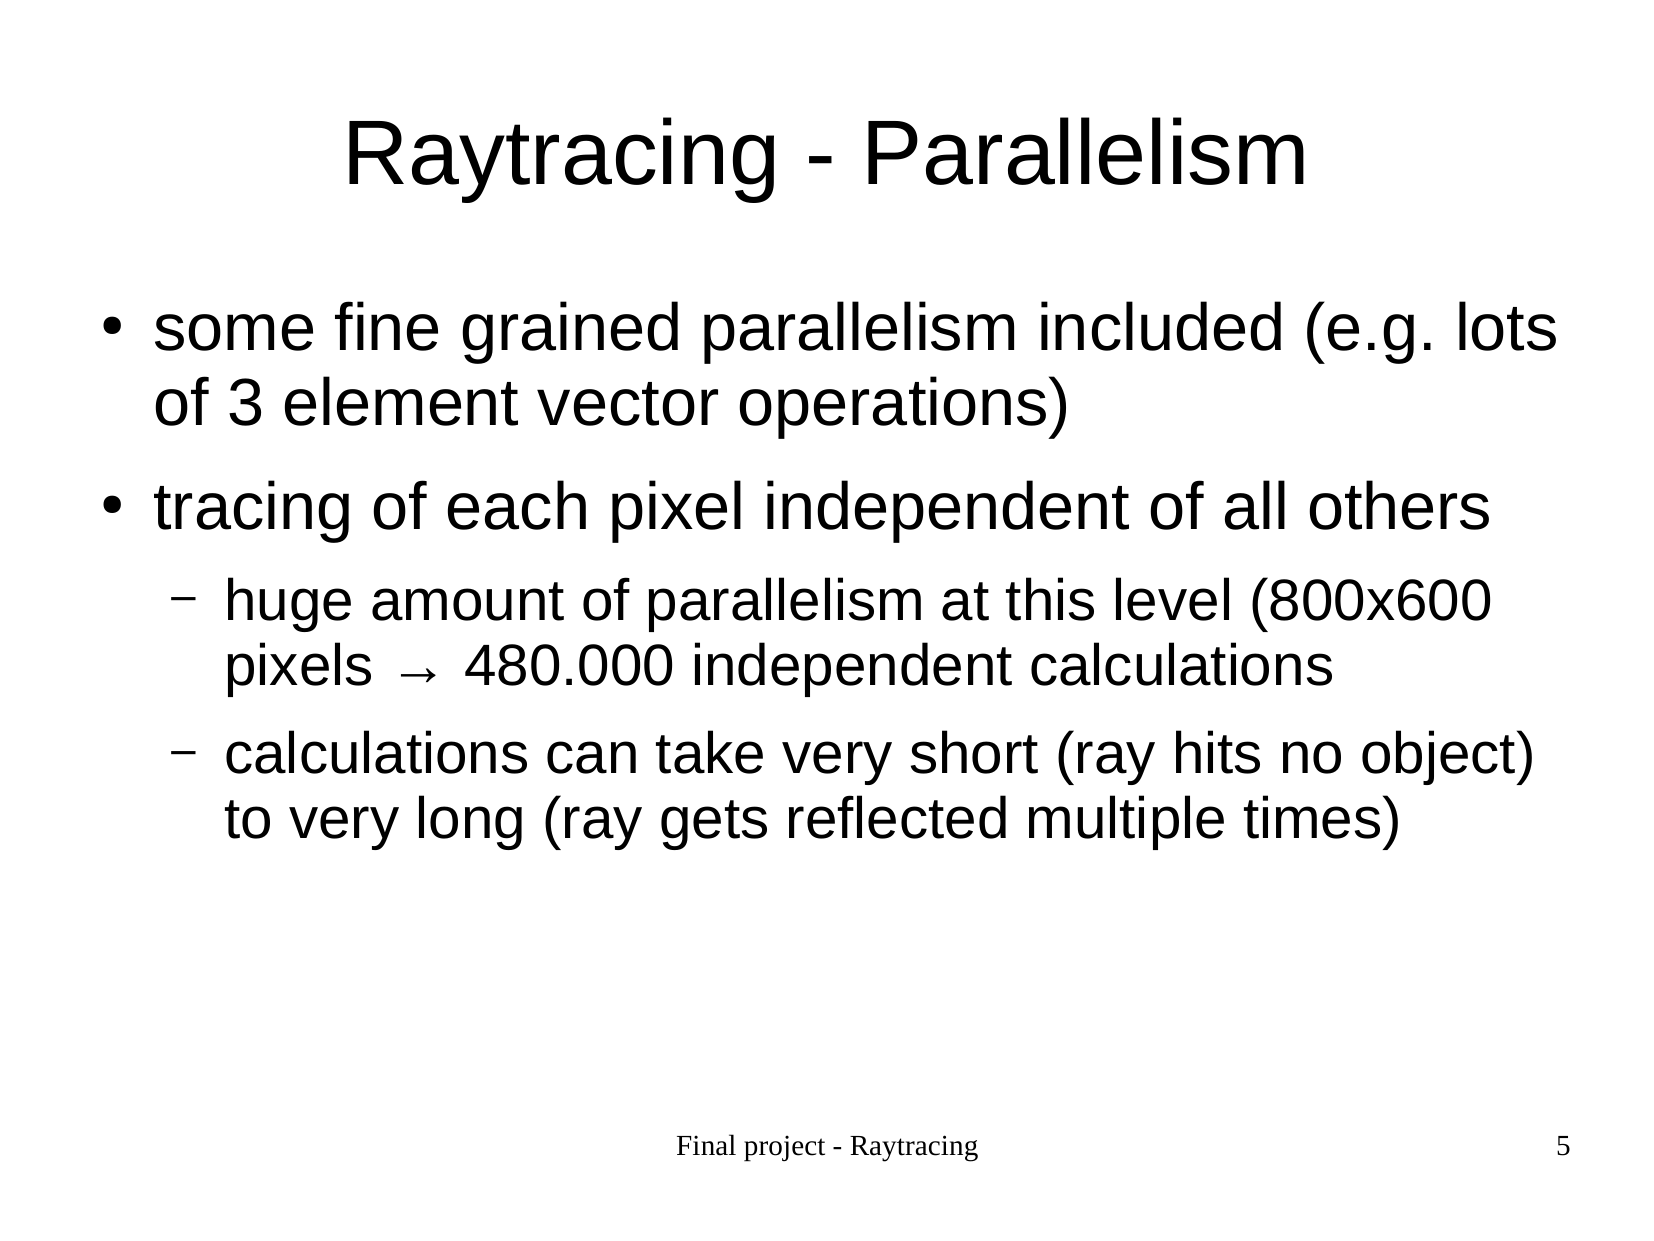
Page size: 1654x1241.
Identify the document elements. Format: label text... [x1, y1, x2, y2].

list some fine grained parallelism included (e.g. lots of 3 element vector operations) tracing of each pixel independent of all others huge amount of parallelism at this level (800x600 pixels → 480.000 independent calculations calculations can take very short (ray hits no object) to very long (ray gets reflected multiple times) [82, 290, 1571, 1010]
title Raytracing - Parallelism [82, 49, 1571, 257]
